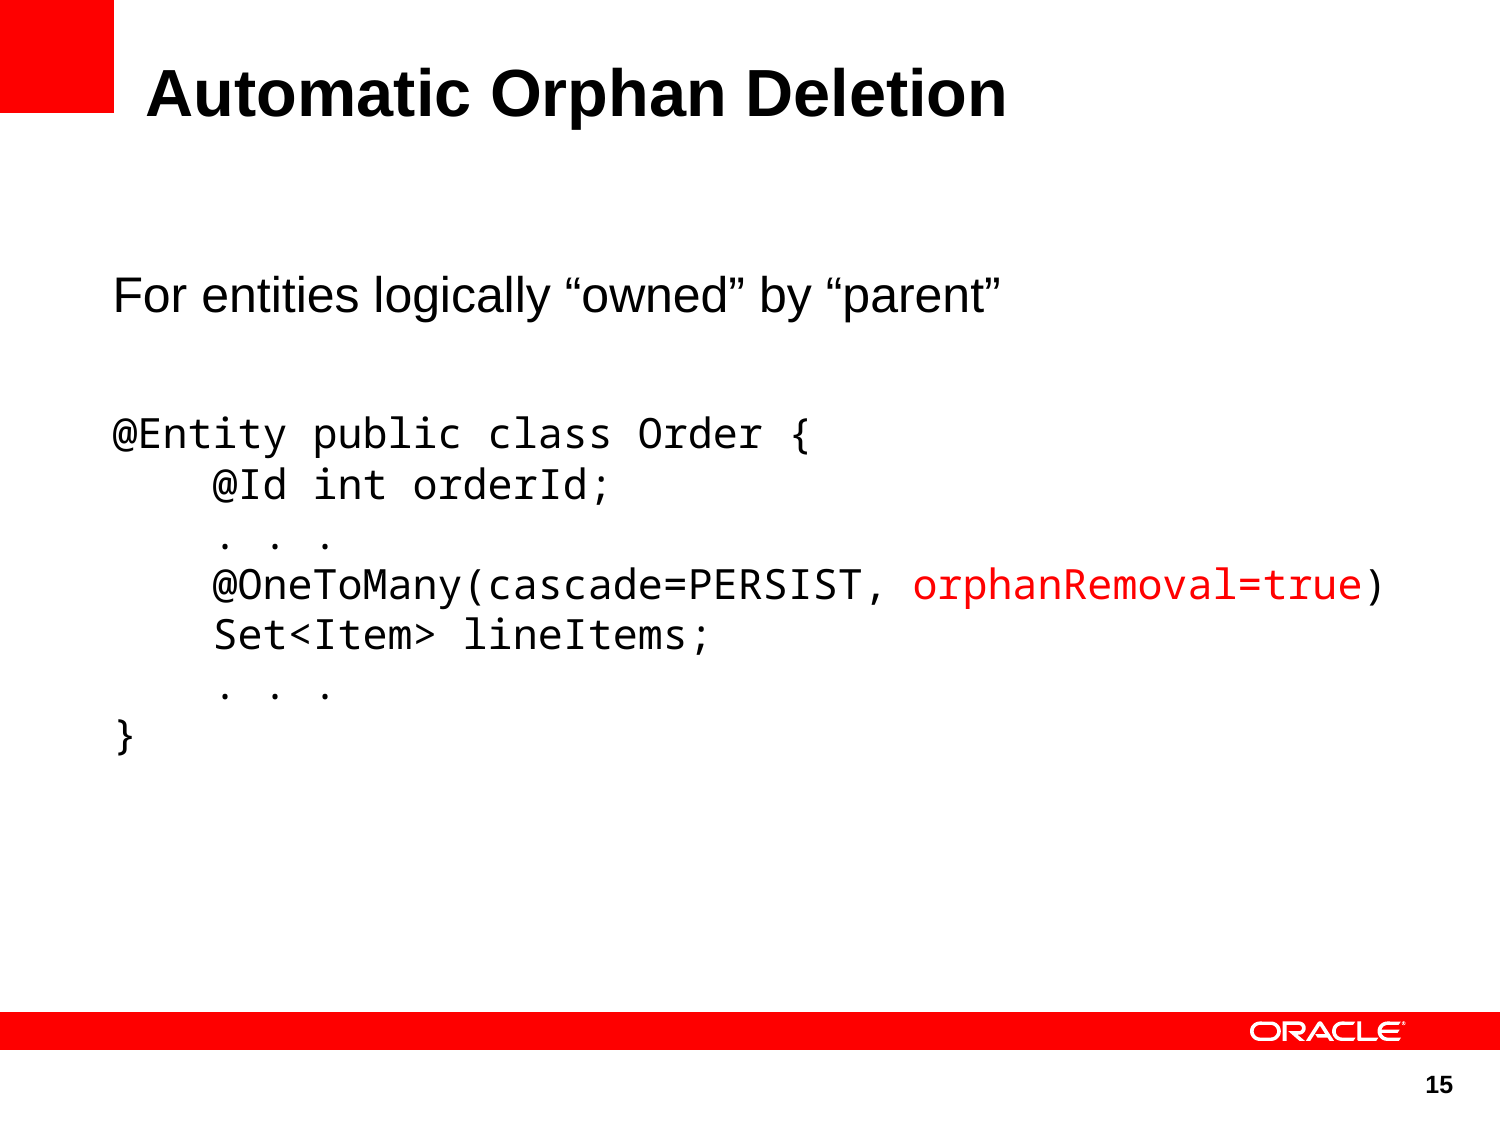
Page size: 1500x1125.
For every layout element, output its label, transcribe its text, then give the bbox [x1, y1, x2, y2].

picture [0, 1012, 1500, 1050]
picture [0, 0, 114, 113]
list For entities logically “owned” by “parent” @Entity public class Order { @Id int orderId; . . . @OneToMany(cascade=PERSIST, orphanRemoval=true) Set<Item> lineItems; . . . } [112, 262, 1463, 961]
title Automatic Orphan Deletion [145, 49, 1390, 190]
